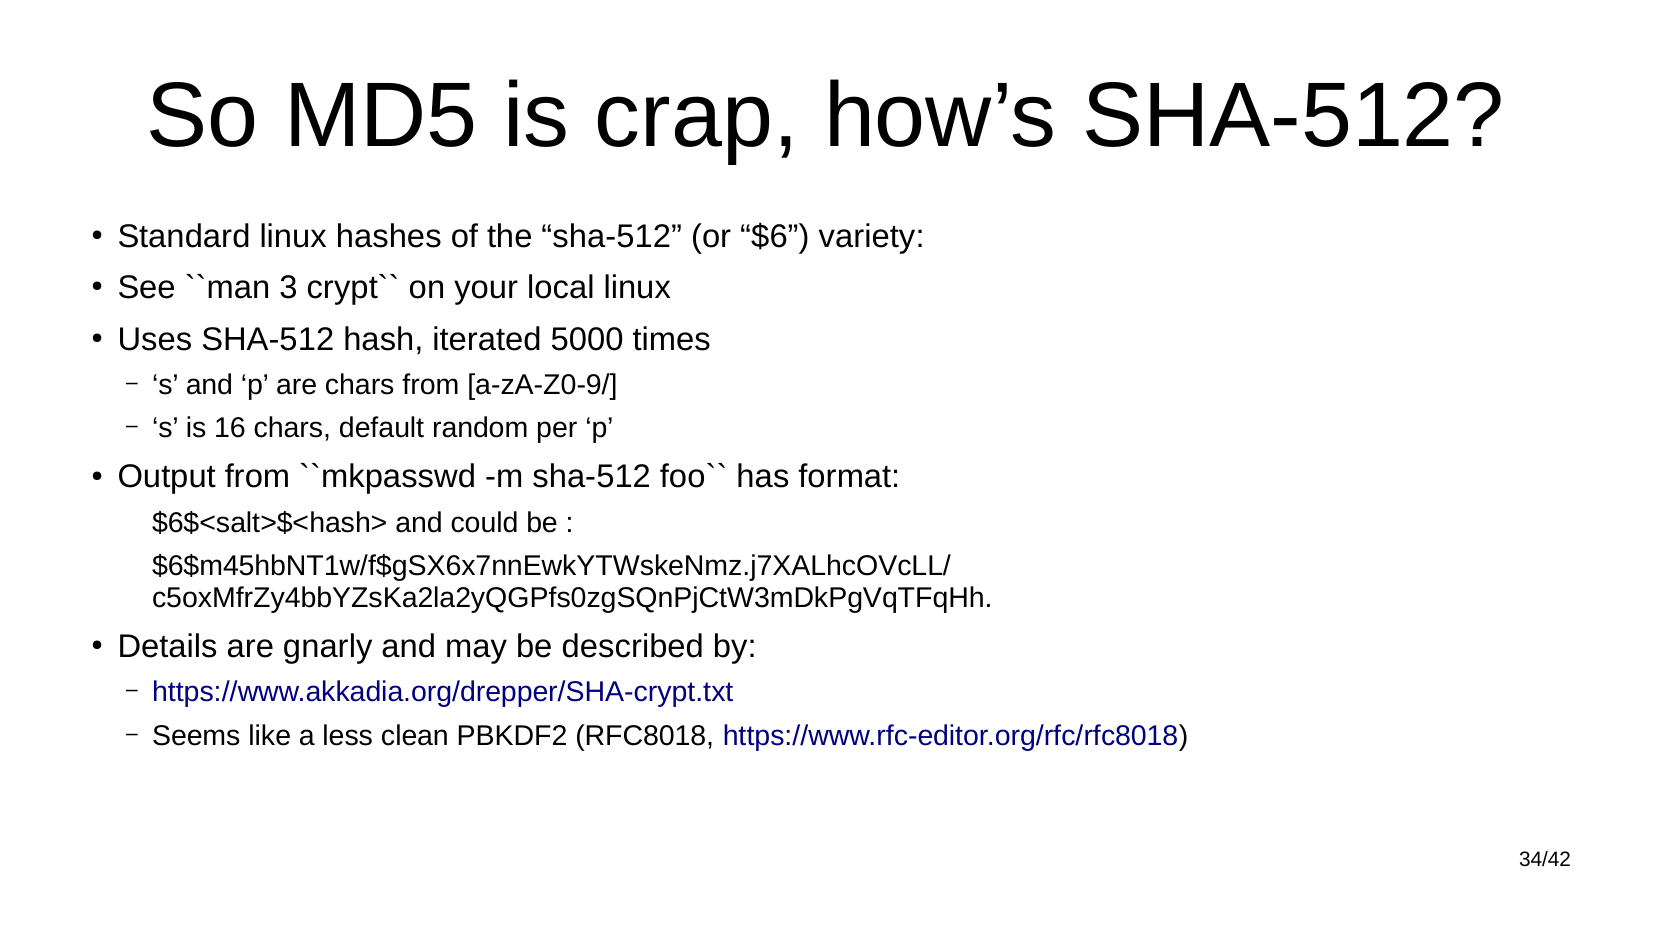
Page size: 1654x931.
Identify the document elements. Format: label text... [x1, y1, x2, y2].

list Standard linux hashes of the “sha-512” (or “$6”) variety: See ``man 3 crypt`` on your local linux Uses SHA-512 hash, iterated 5000 times ‘s’ and ‘p’ are chars from [a-zA-Z0-9/] ‘s’ is 16 chars, default random per ‘p’ Output from ``mkpasswd -m sha-512 foo`` has format: $6$<salt>$<hash> and could be : $6$m45hbNT1w/f$gSX6x7nnEwkYTWskeNmz.j7XALhcOVcLL/c5oxMfrZy4bbYZsKa2la2yQGPfs0zgSQnPjCtW3mDkPgVqTFqHh. Details are gnarly and may be described by: https://www.akkadia.org/drepper/SHA-crypt.txt Seems like a less clean PBKDF2 (RFC8018, https://www.rfc-editor.org/rfc/rfc8018) [82, 217, 1571, 758]
title So MD5 is crap, how’s SHA-512? [82, 37, 1571, 193]
